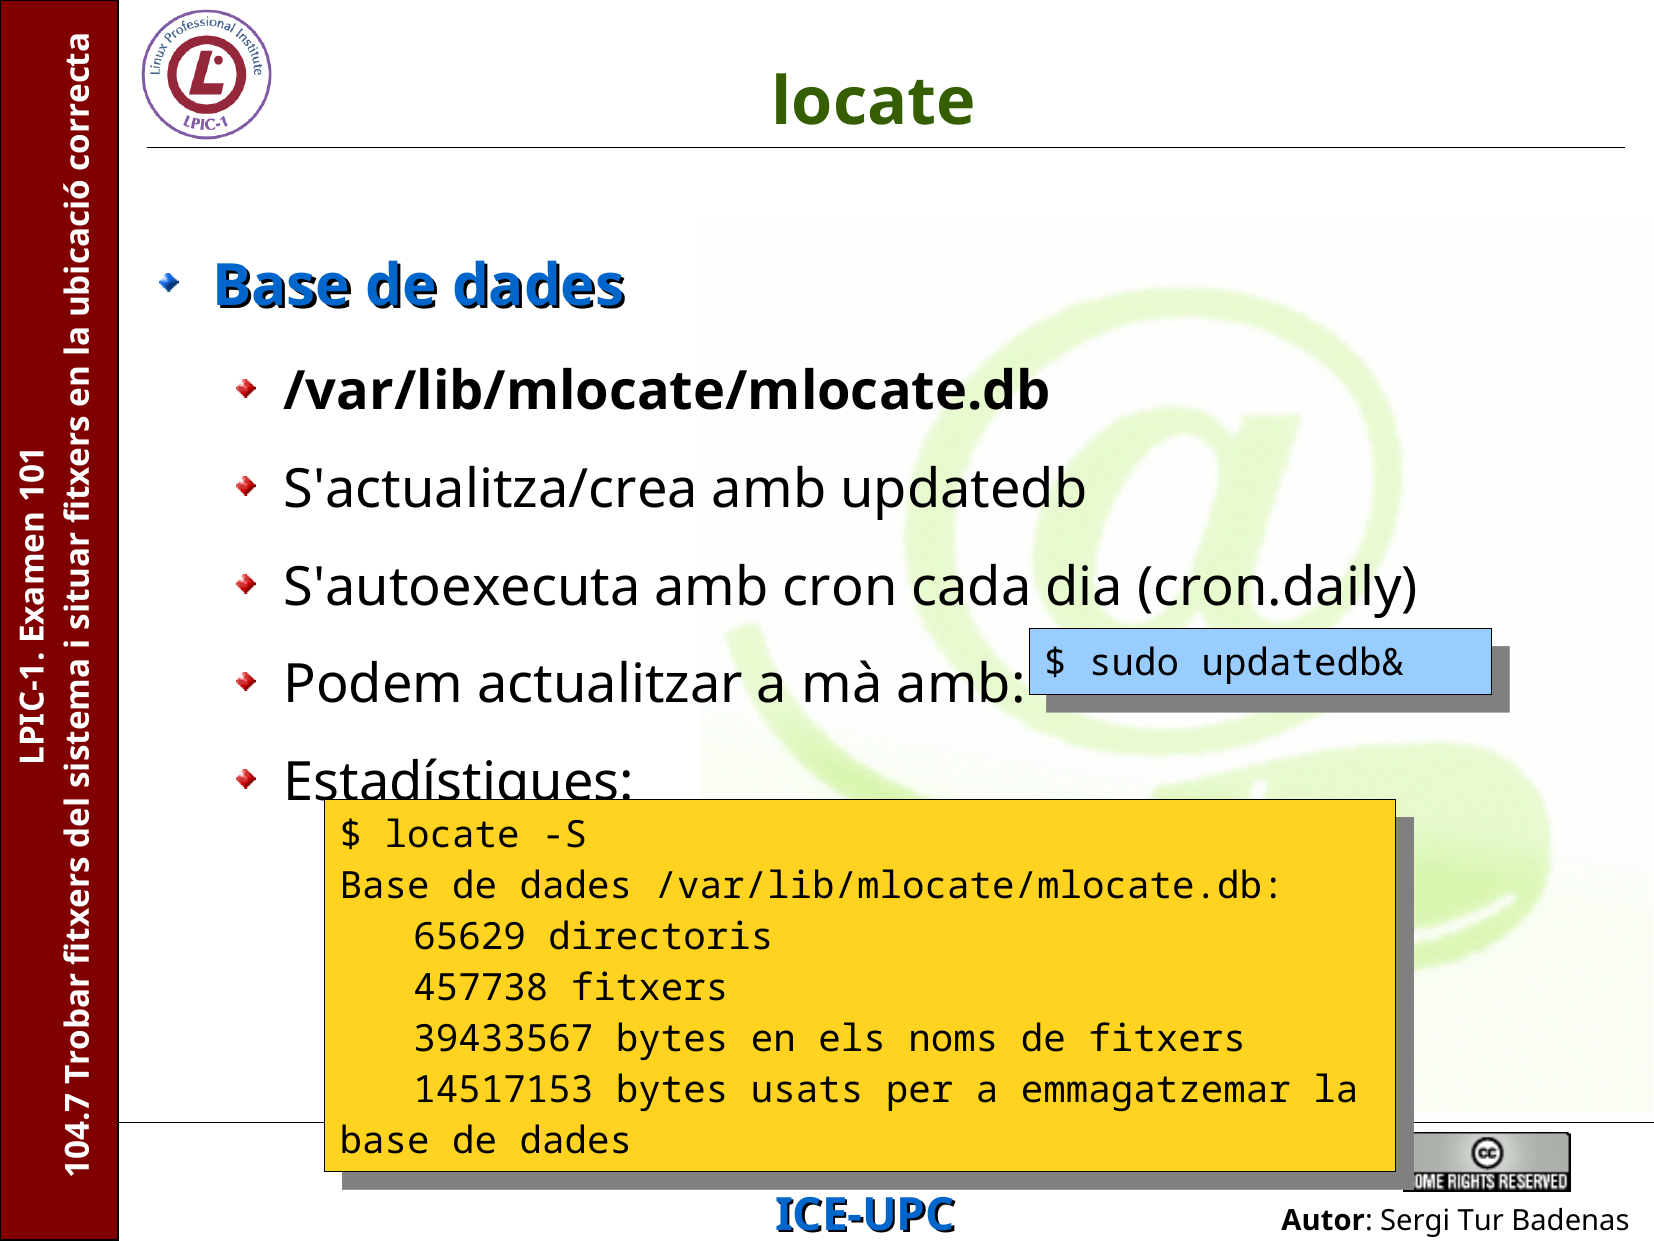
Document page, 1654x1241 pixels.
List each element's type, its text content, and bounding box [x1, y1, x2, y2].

picture [135, 5, 277, 55]
picture [1403, 1132, 1571, 1192]
text_box $ sudo updatedb& [1029, 628, 1492, 693]
list Base de dades /var/lib/mlocate/mlocate.db S'actualitza/crea amb updatedb S'autoexecuta amb cron cada dia (cron.daily) Podem actualitzar a mà amb: Estadístiques: [141, 242, 1630, 1078]
text_box $ locate -S Base de dades /var/lib/mlocate/mlocate.db: 65629 directoris 457738 fitxers 39433567 bytes en els noms de fitxers 14517153 bytes usats per a emmagatzemar la base de dades [324, 799, 1396, 1092]
picture [700, 217, 1654, 1113]
title locate [129, 55, 1619, 142]
